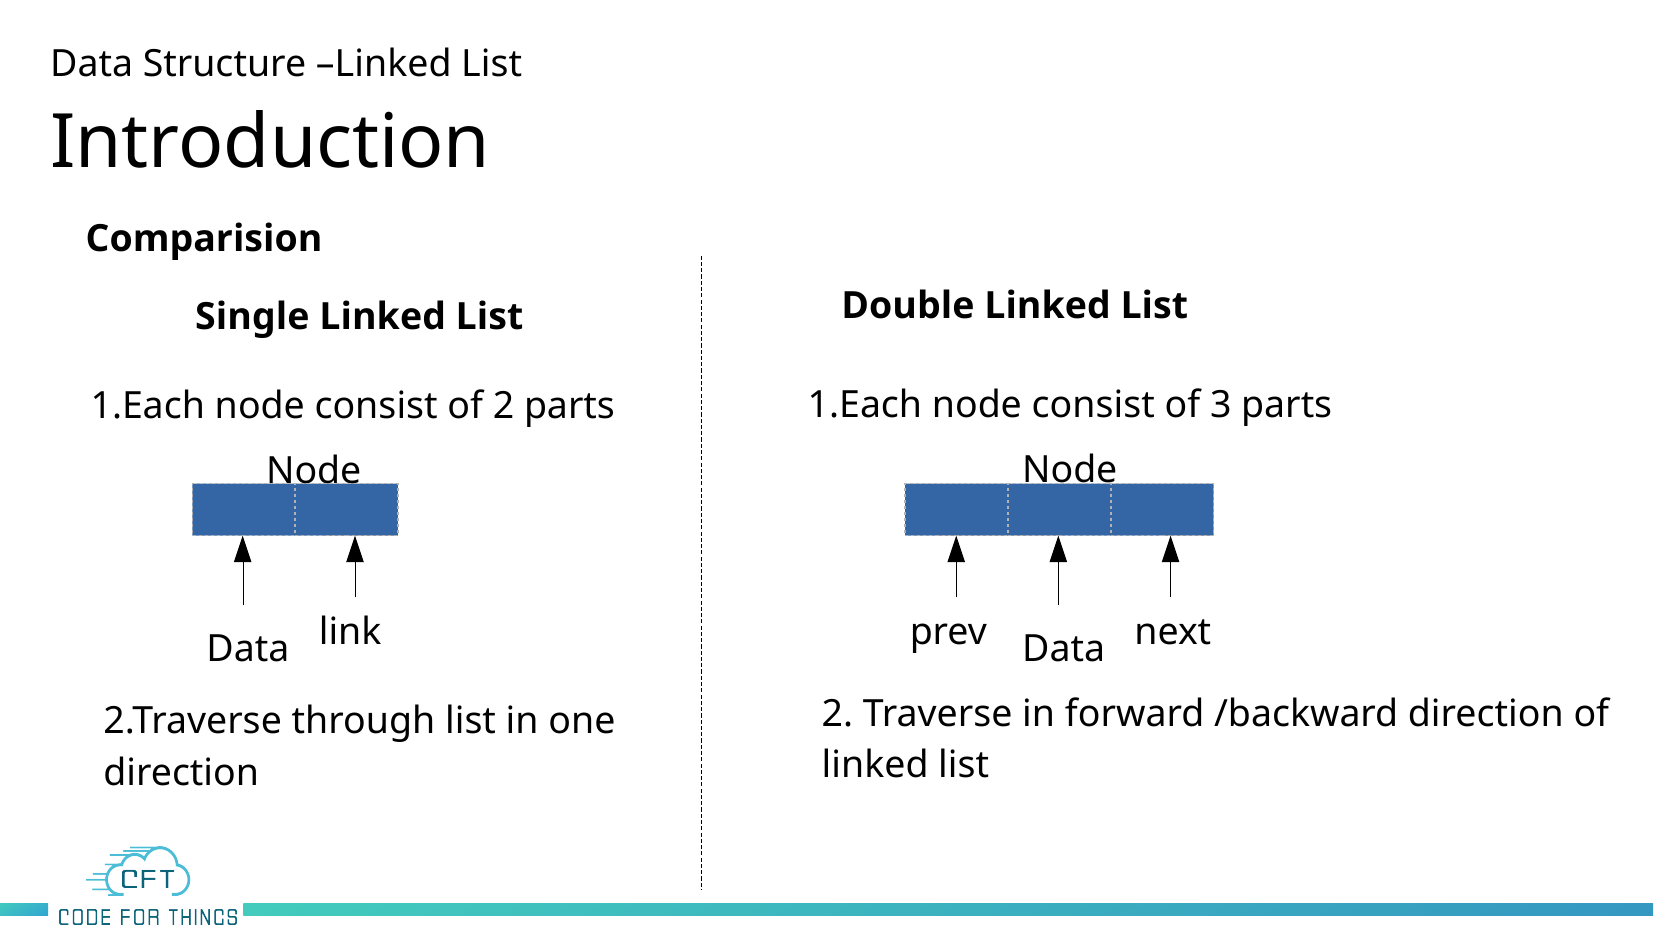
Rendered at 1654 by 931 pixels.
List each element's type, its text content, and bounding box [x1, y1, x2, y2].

text_box [905, 483, 1214, 536]
text_box 2. Traverse in forward /backward direction of linked list [806, 679, 1630, 782]
text_box Node [251, 436, 385, 483]
text_box Node [1007, 434, 1151, 483]
text_box 1.Each node consist of 3 parts [792, 369, 1418, 435]
picture [59, 846, 237, 925]
text_box prev [894, 597, 1028, 679]
text_box link [303, 597, 407, 656]
text_box Data [1028, 613, 1134, 672]
text_box [192, 483, 398, 536]
text_box next [1119, 597, 1252, 656]
text_box Single Linked List [180, 281, 603, 343]
text_box Data [191, 613, 319, 672]
text_box 1.Each node consist of 2 parts [66, 370, 702, 430]
text_box Comparision [70, 203, 391, 306]
title Data Structure –Linked List Introduction [50, 35, 1202, 190]
text_box 2.Traverse through list in one direction [88, 686, 640, 789]
text_box Double Linked List [826, 271, 1394, 350]
